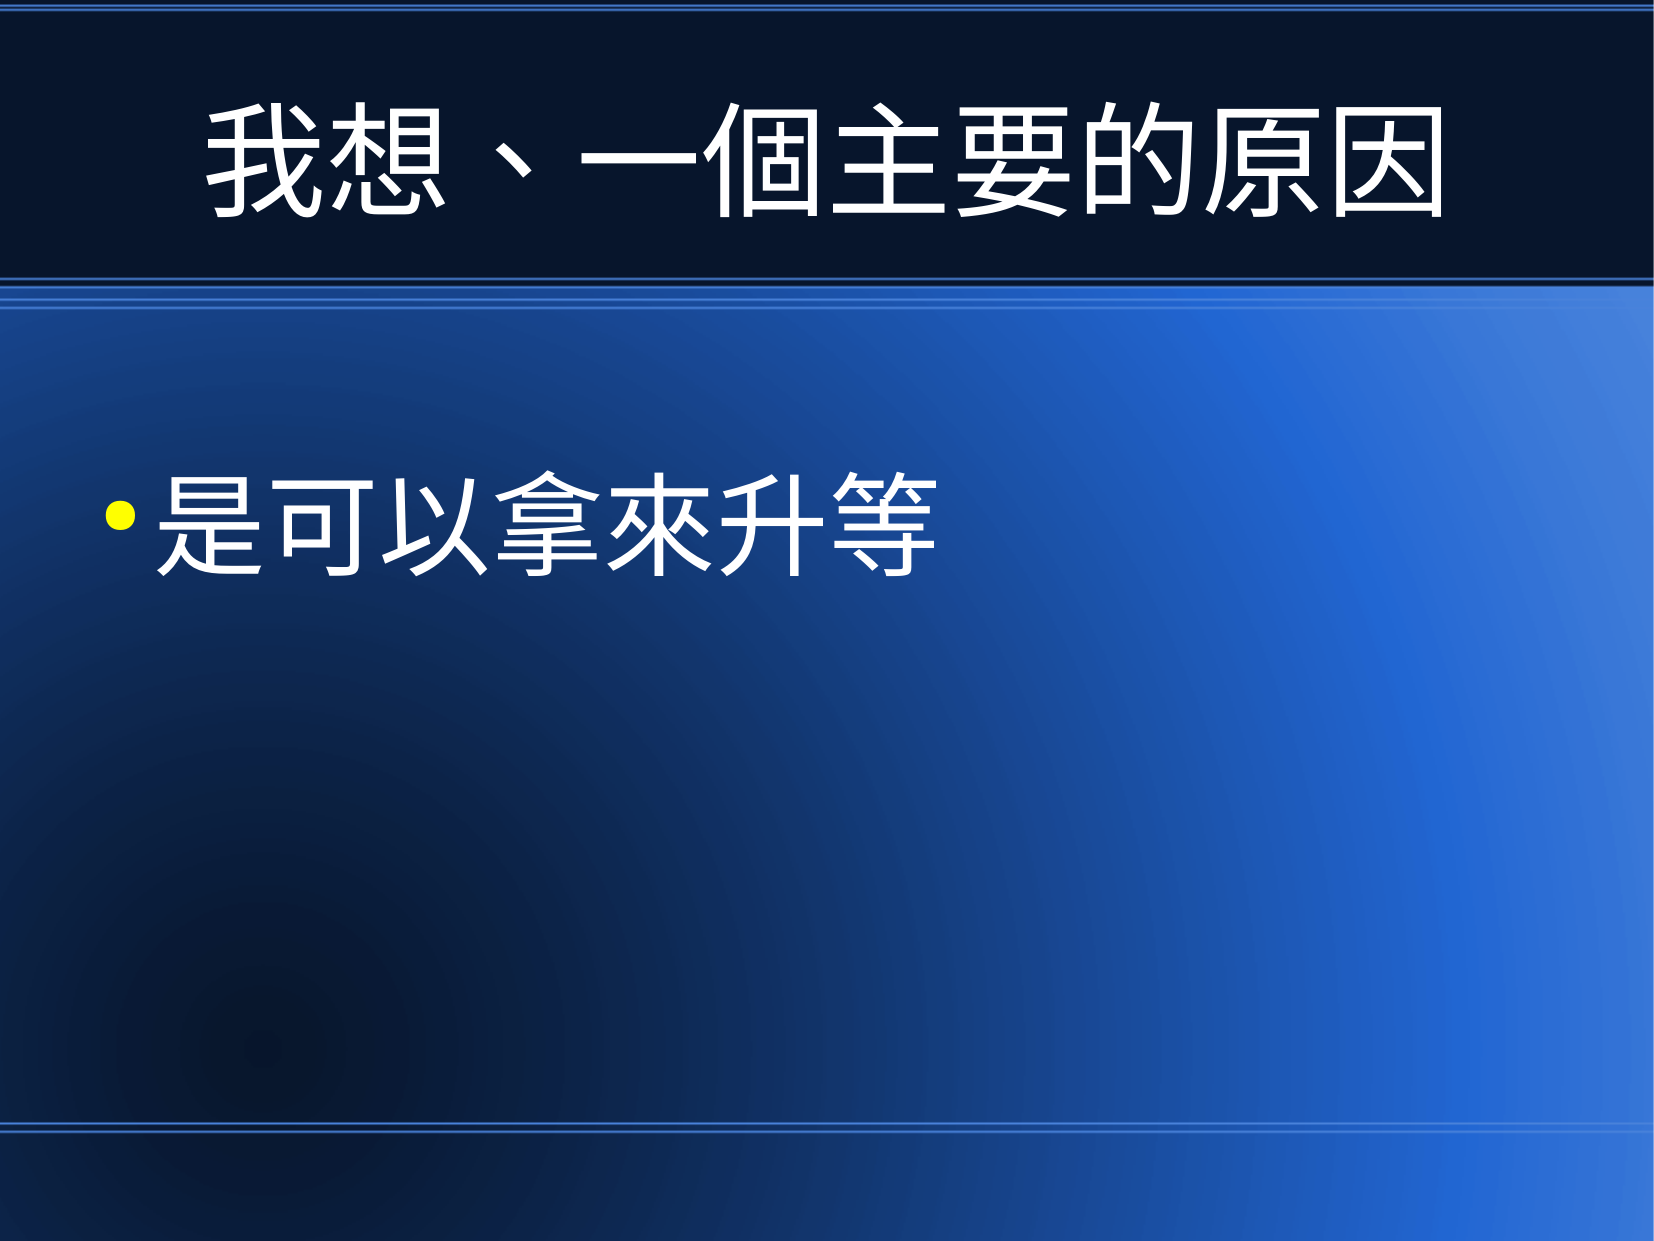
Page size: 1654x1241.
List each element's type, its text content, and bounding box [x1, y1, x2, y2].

title 我想、一個主要的原因 [82, 49, 1571, 257]
picture [0, 0, 1654, 1241]
list 是可以拿來升等 [82, 355, 1571, 1241]
